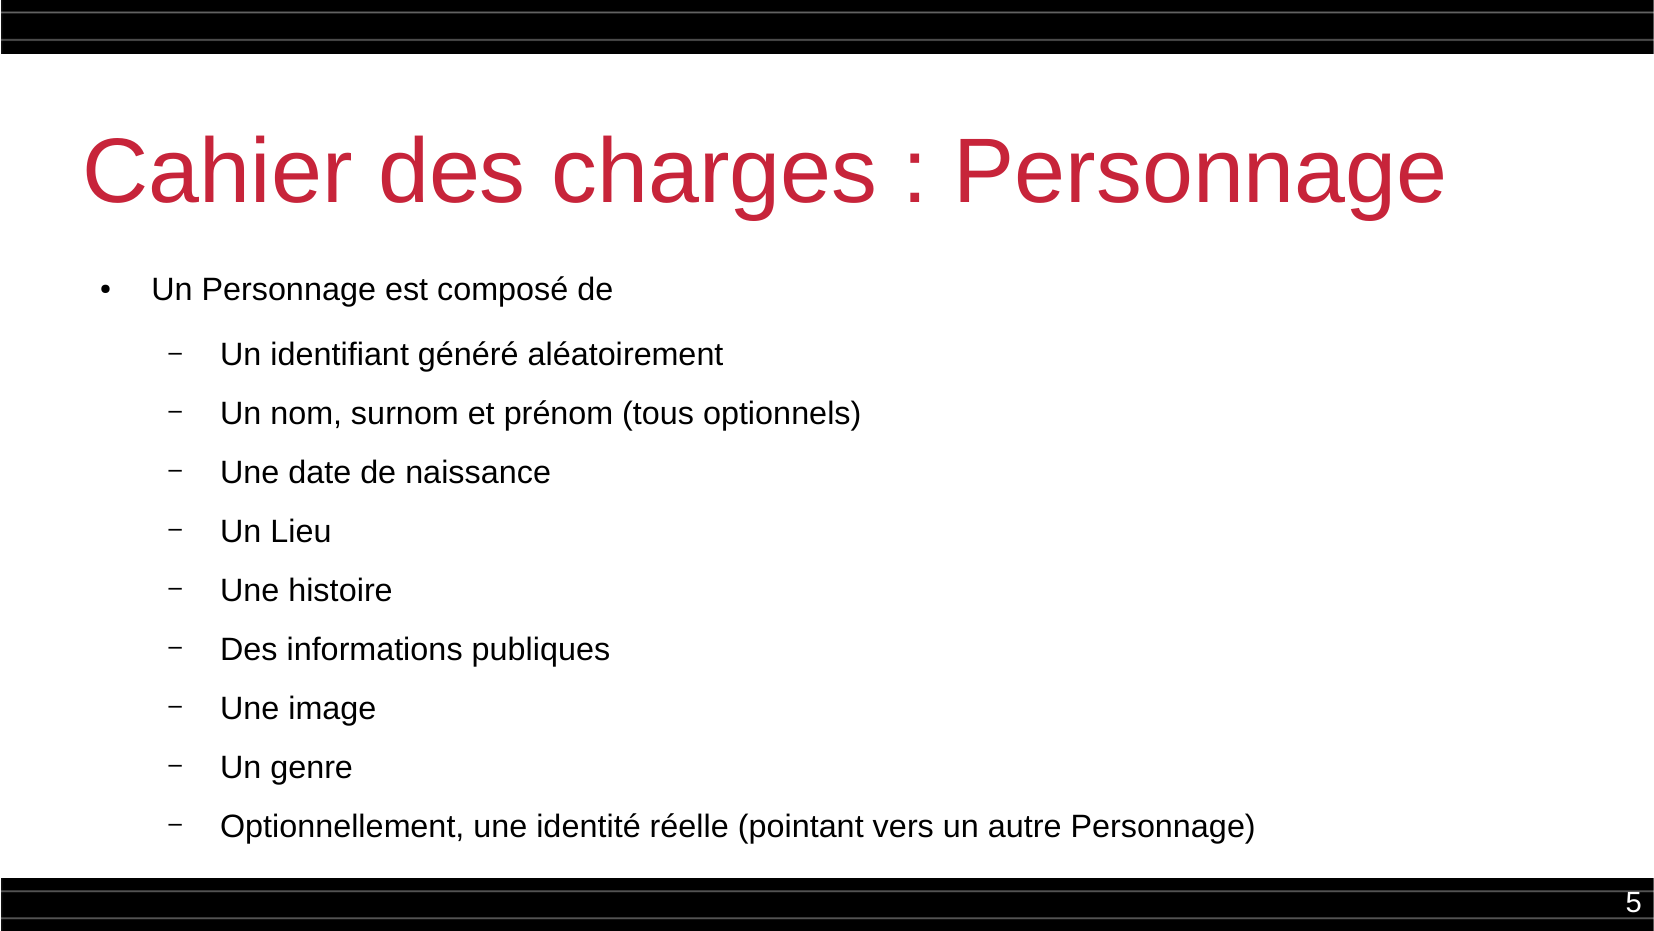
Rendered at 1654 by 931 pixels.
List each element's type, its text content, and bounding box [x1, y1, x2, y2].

picture [1, 878, 1654, 931]
title Cahier des charges : Personnage [82, 92, 1571, 249]
list Un Personnage est composé de Un identifiant généré aléatoirement Un nom, surnom et prénom (tous optionnels) Une date de naissance Un Lieu Une histoire Des informations publiques Une image Un genre Optionnellement, une identité réelle (pointant vers un autre Personnage) [82, 271, 1571, 851]
picture [1, 0, 1654, 54]
